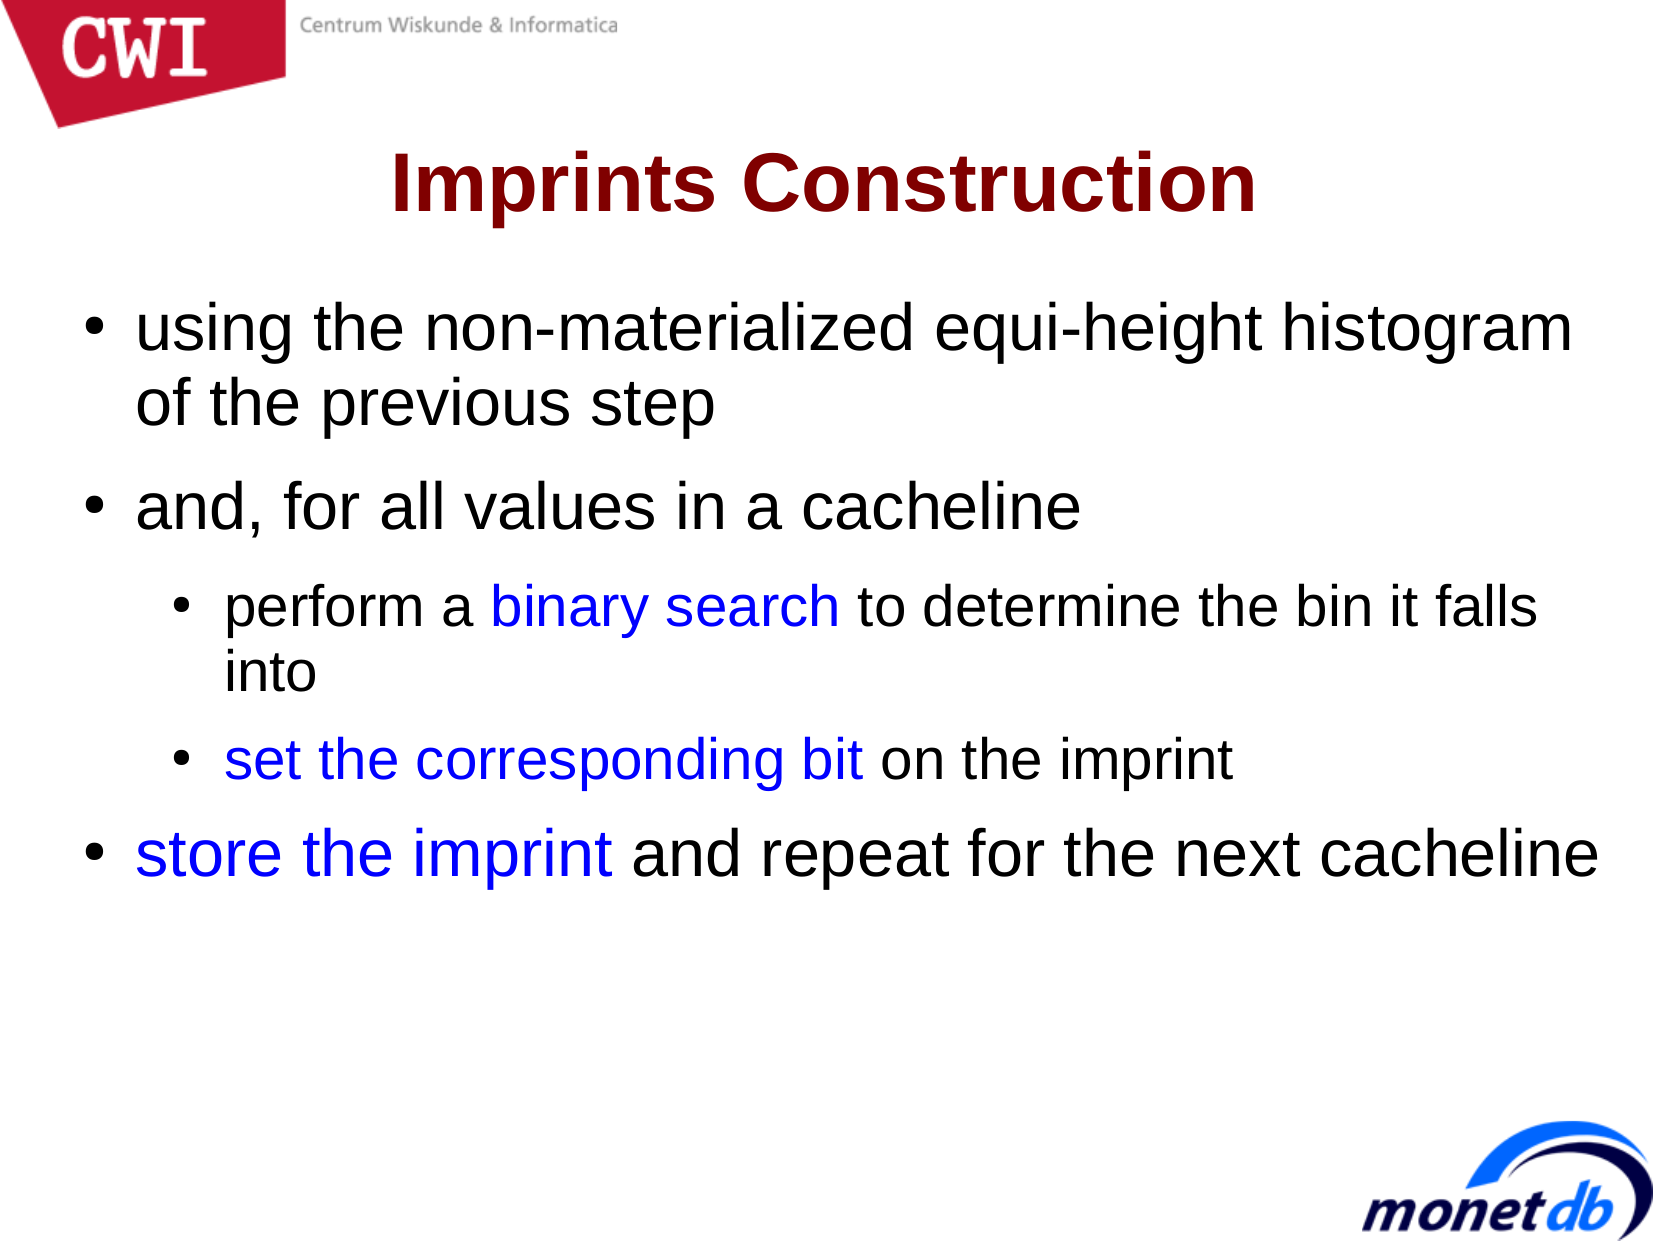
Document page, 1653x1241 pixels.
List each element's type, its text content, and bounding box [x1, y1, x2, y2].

picture [1362, 1118, 1653, 1241]
title Imprints Construction [37, 78, 1613, 287]
picture [0, 0, 691, 129]
list using the non-materialized equi-height histogram of the previous step and, for all values in a cacheline perform a binary search to determine the bin it falls into set the corresponding bit on the imprint store the imprint and repeat for the next cacheline [82, 290, 1613, 1110]
